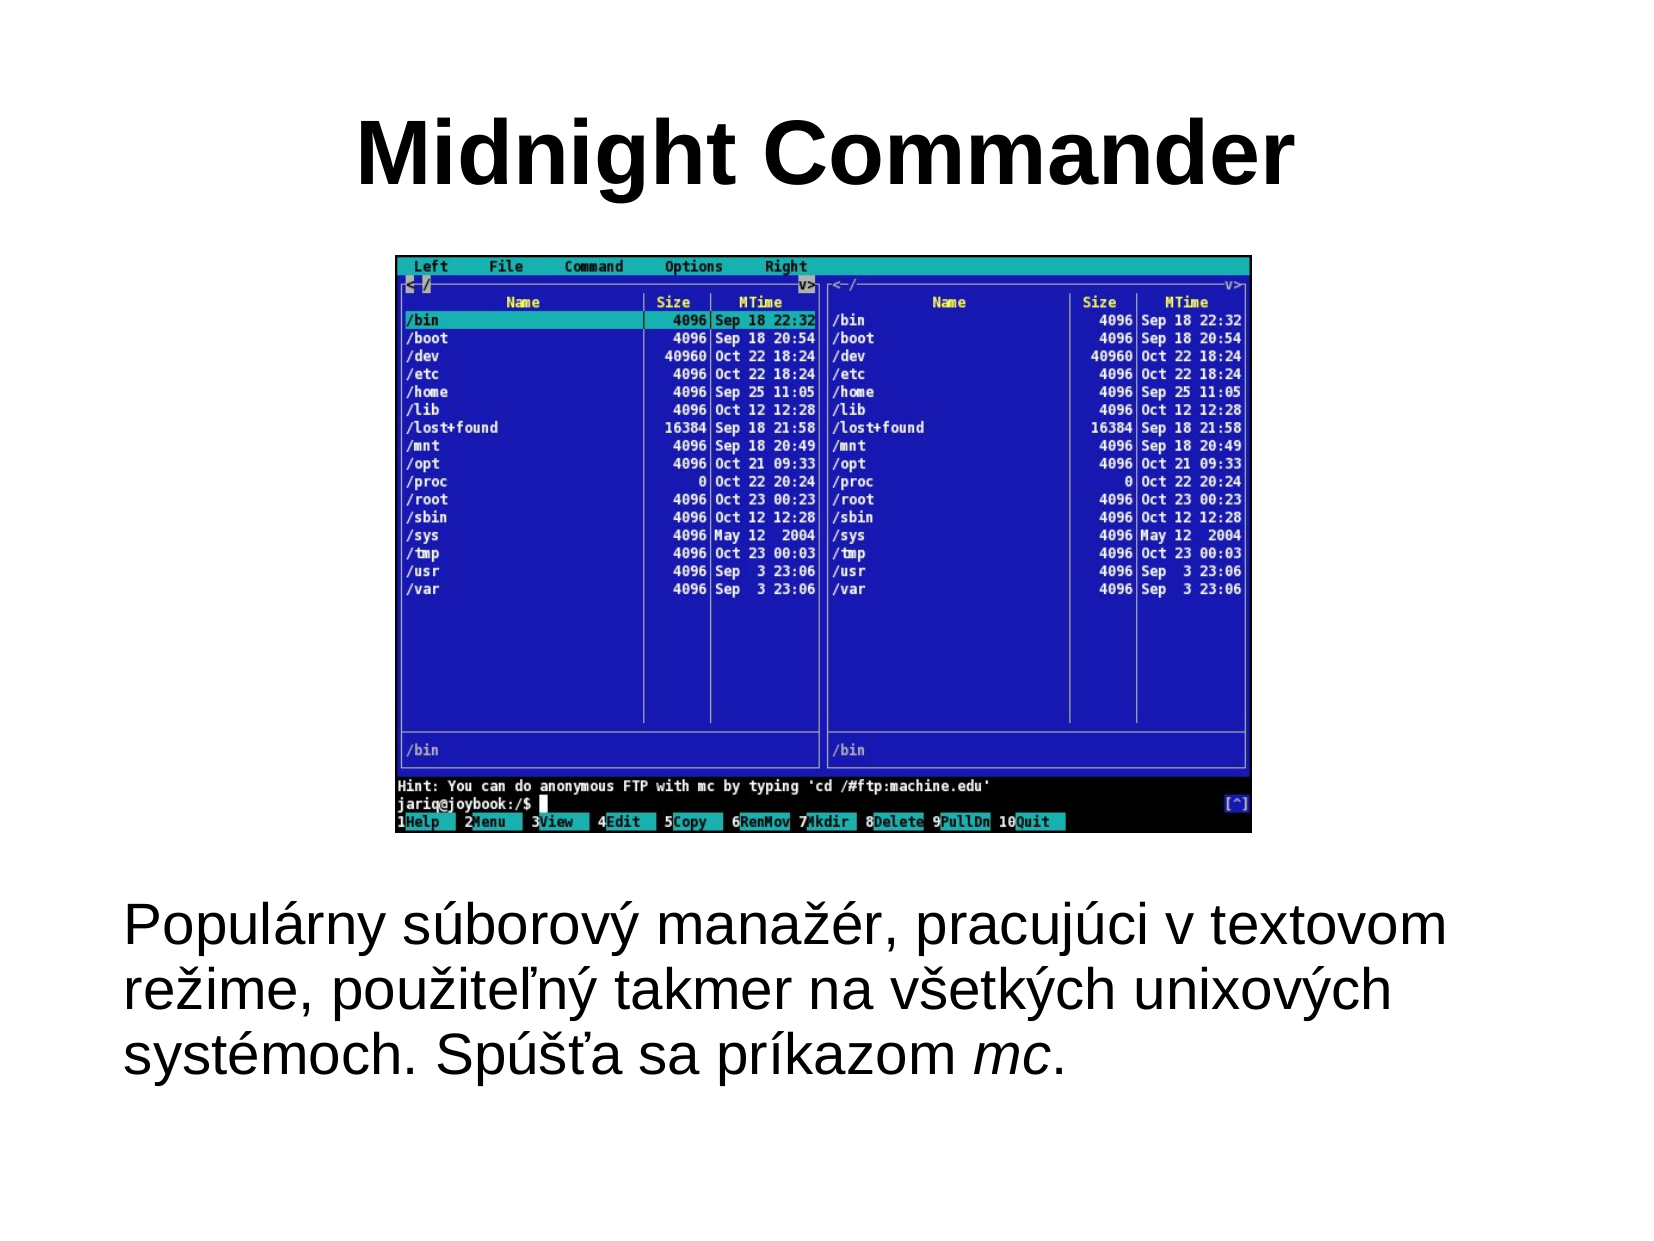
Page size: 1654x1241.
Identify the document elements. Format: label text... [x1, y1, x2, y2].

picture [395, 255, 1252, 833]
list Populárny súborový manažér, pracujúci v textovom režime, použiteľný takmer na všetkých unixových systémoch. Spúšťa sa príkazom mc. [124, 891, 1607, 1130]
title Midnight Commander [82, 49, 1571, 257]
